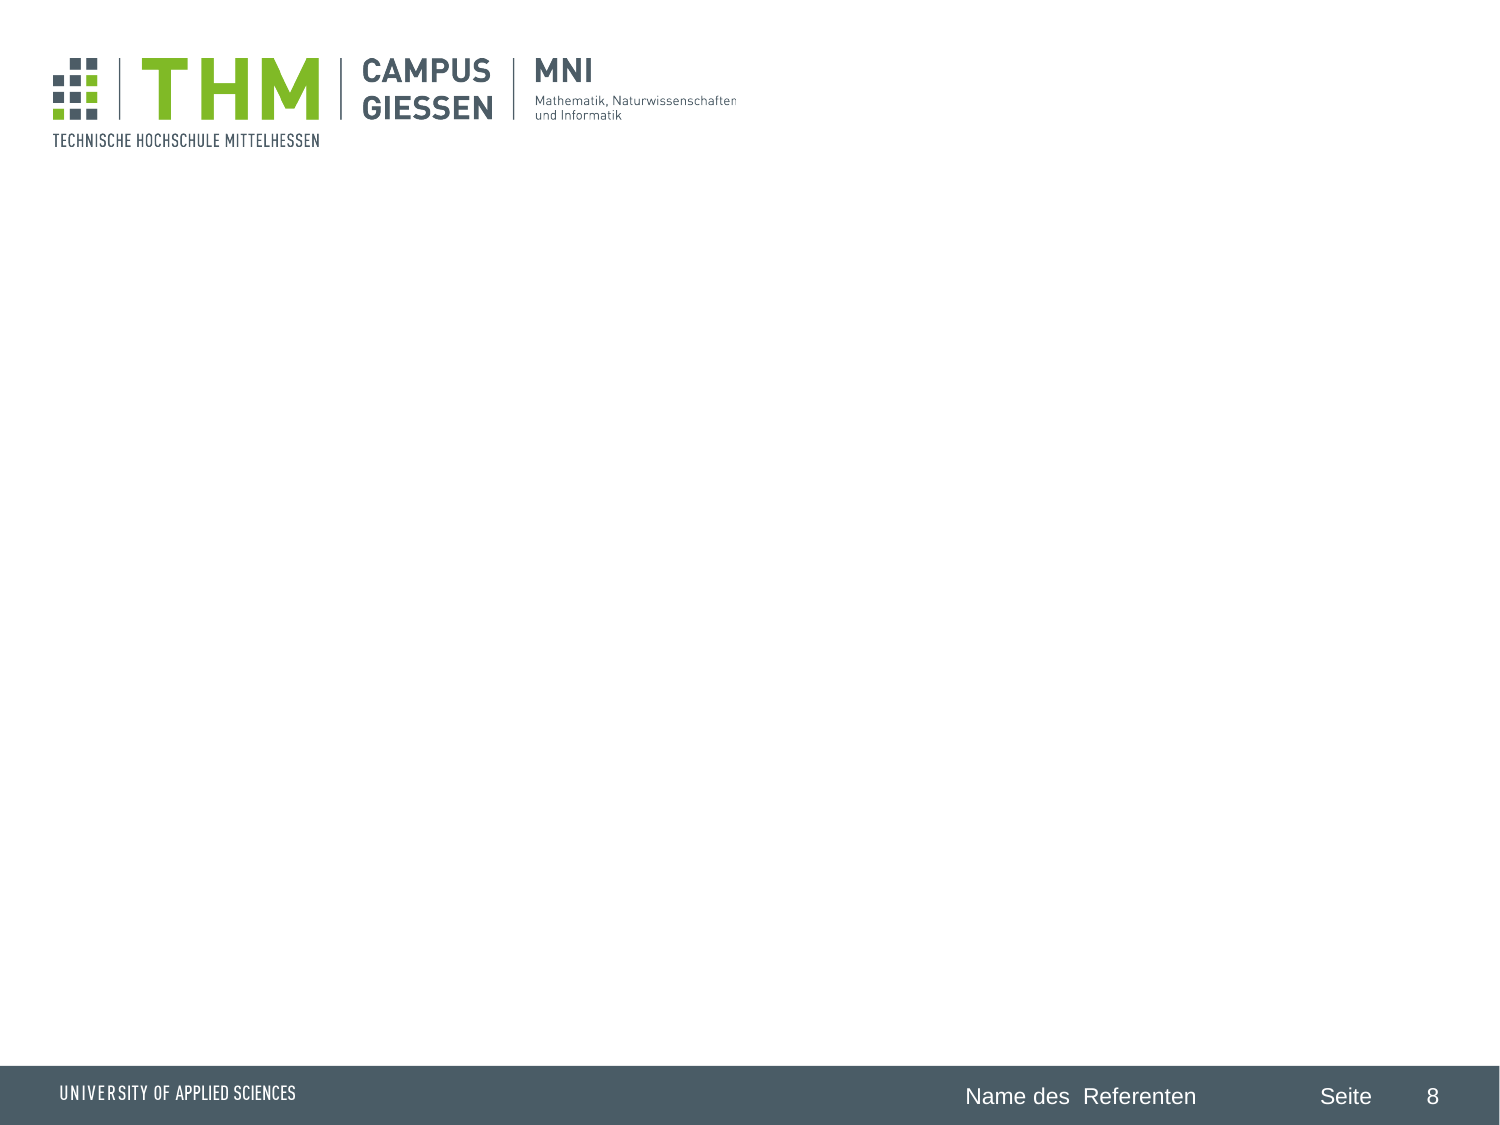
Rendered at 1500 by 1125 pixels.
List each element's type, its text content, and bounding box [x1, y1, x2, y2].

slide_number <number> [1376, 1073, 1455, 1118]
picture [59, 1082, 296, 1104]
picture [53, 58, 736, 147]
